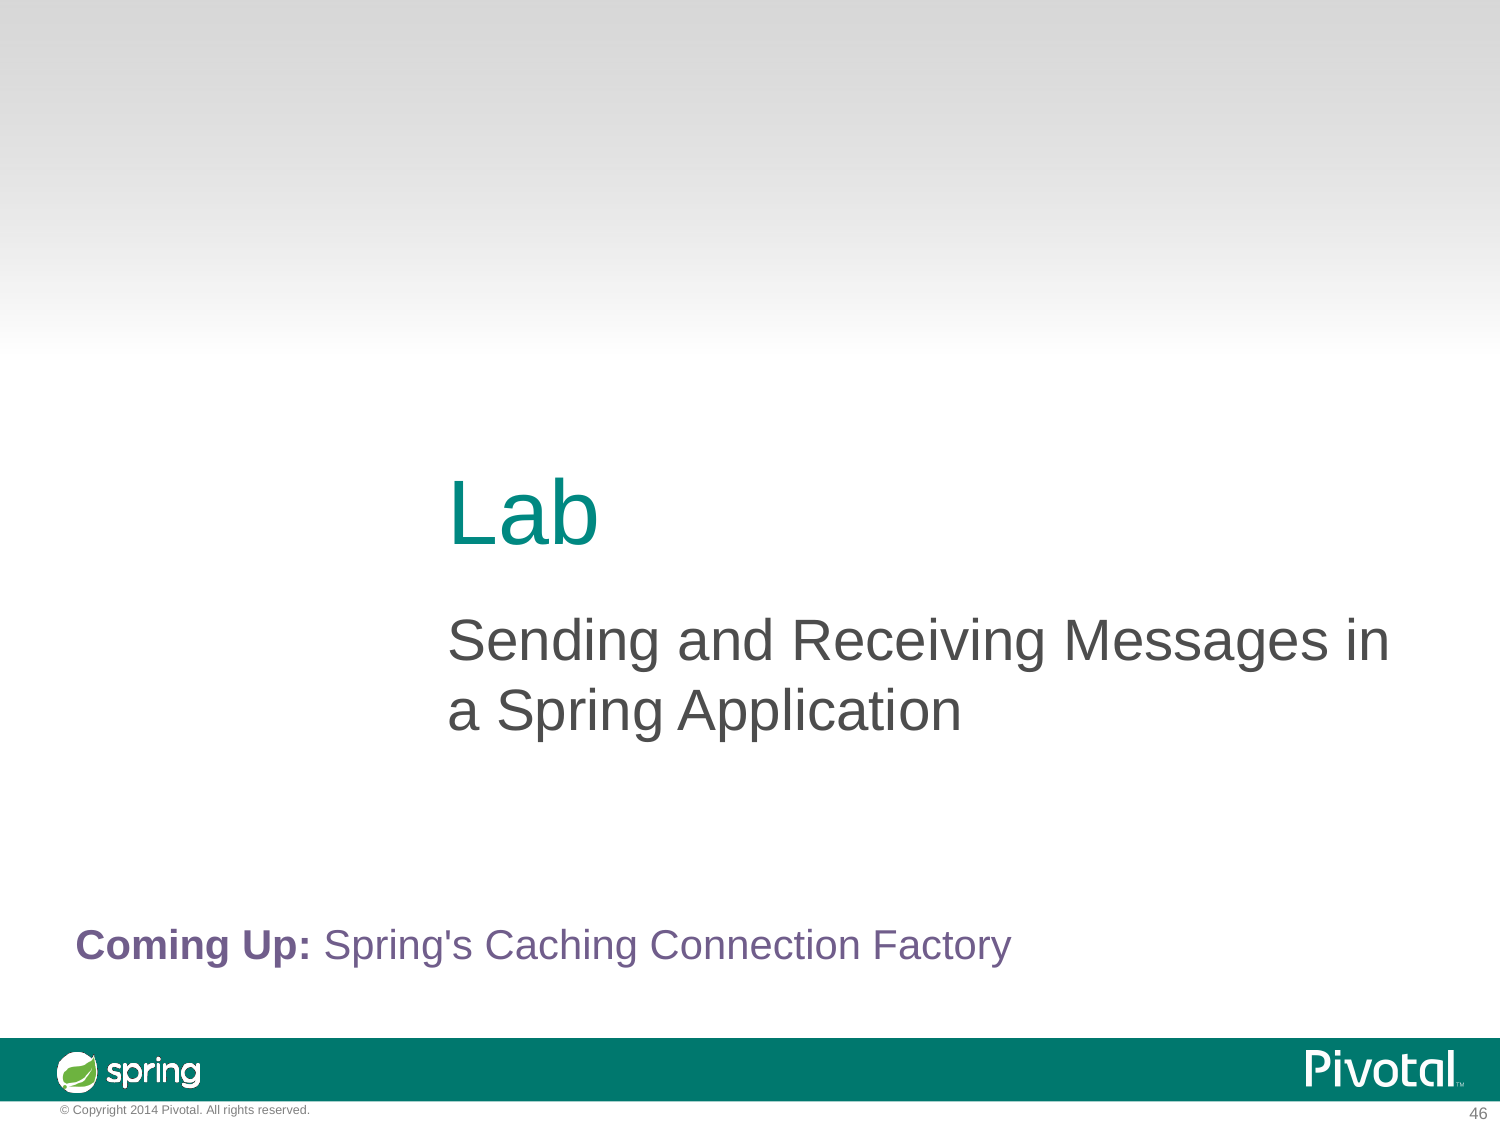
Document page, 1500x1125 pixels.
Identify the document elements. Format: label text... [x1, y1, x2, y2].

title Lab [447, 462, 1440, 565]
text_box Sending and Receiving Messages in a Spring Application [447, 602, 1440, 914]
picture [32, 1041, 210, 1103]
picture [1306, 1050, 1464, 1087]
text_box Coming Up: Spring's Caching Connection Factory [60, 910, 1026, 976]
